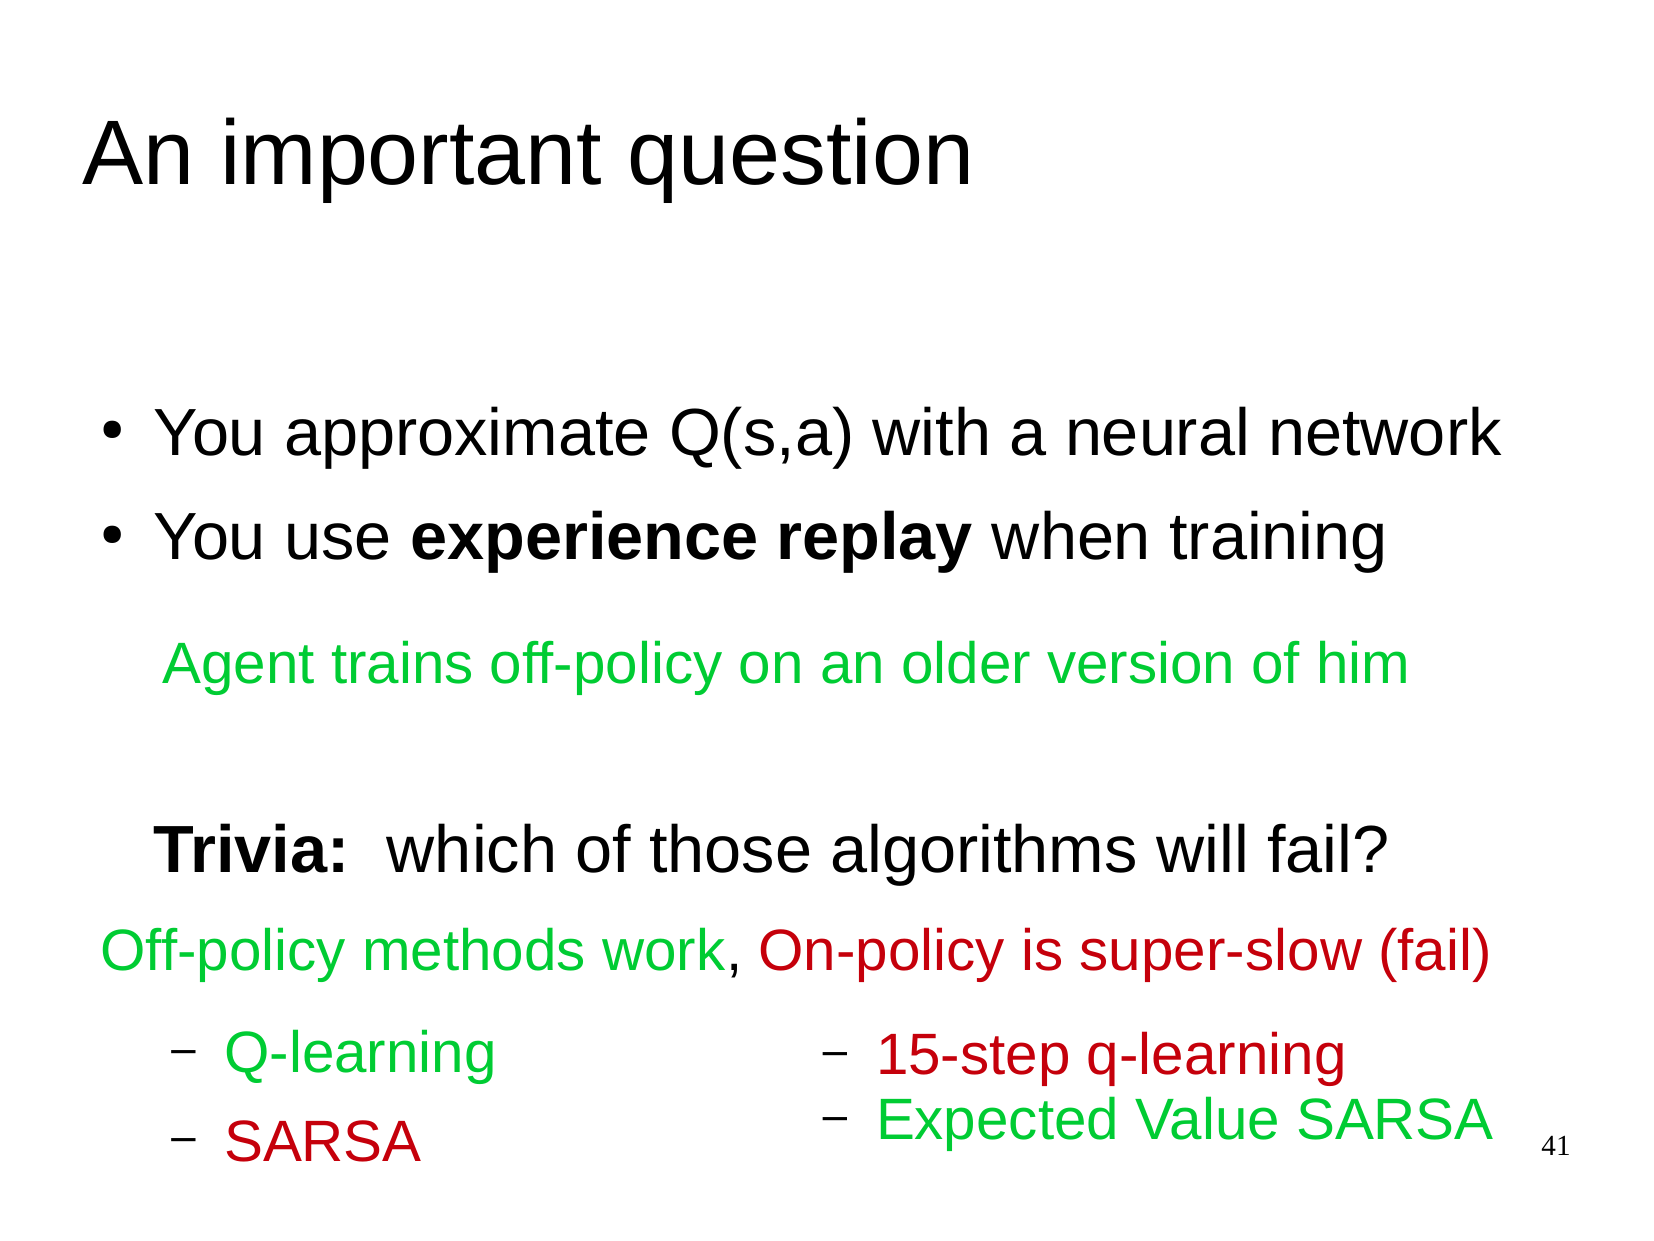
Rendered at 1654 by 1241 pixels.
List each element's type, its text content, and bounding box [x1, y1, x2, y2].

text_box 15-step q-learning Expected Value SARSA [1543, 1014, 1654, 1241]
list You approximate Q(s,a) with a neural network You use experience replay when training Trivia: which of those algorithms will fail? Q-learning SARSA [82, 711, 1571, 1014]
text_box Agent trains off-policy on an older version of him [20, 630, 1654, 711]
text_box Off-policy methods work, On-policy is super-slow (fail) [0, 910, 1543, 1241]
list You approximate Q(s,a) with a neural network You use experience replay when training Trivia: which of those algorithms will fail? Q-learning SARSA [82, 290, 1571, 630]
title An important question [82, 49, 1571, 257]
